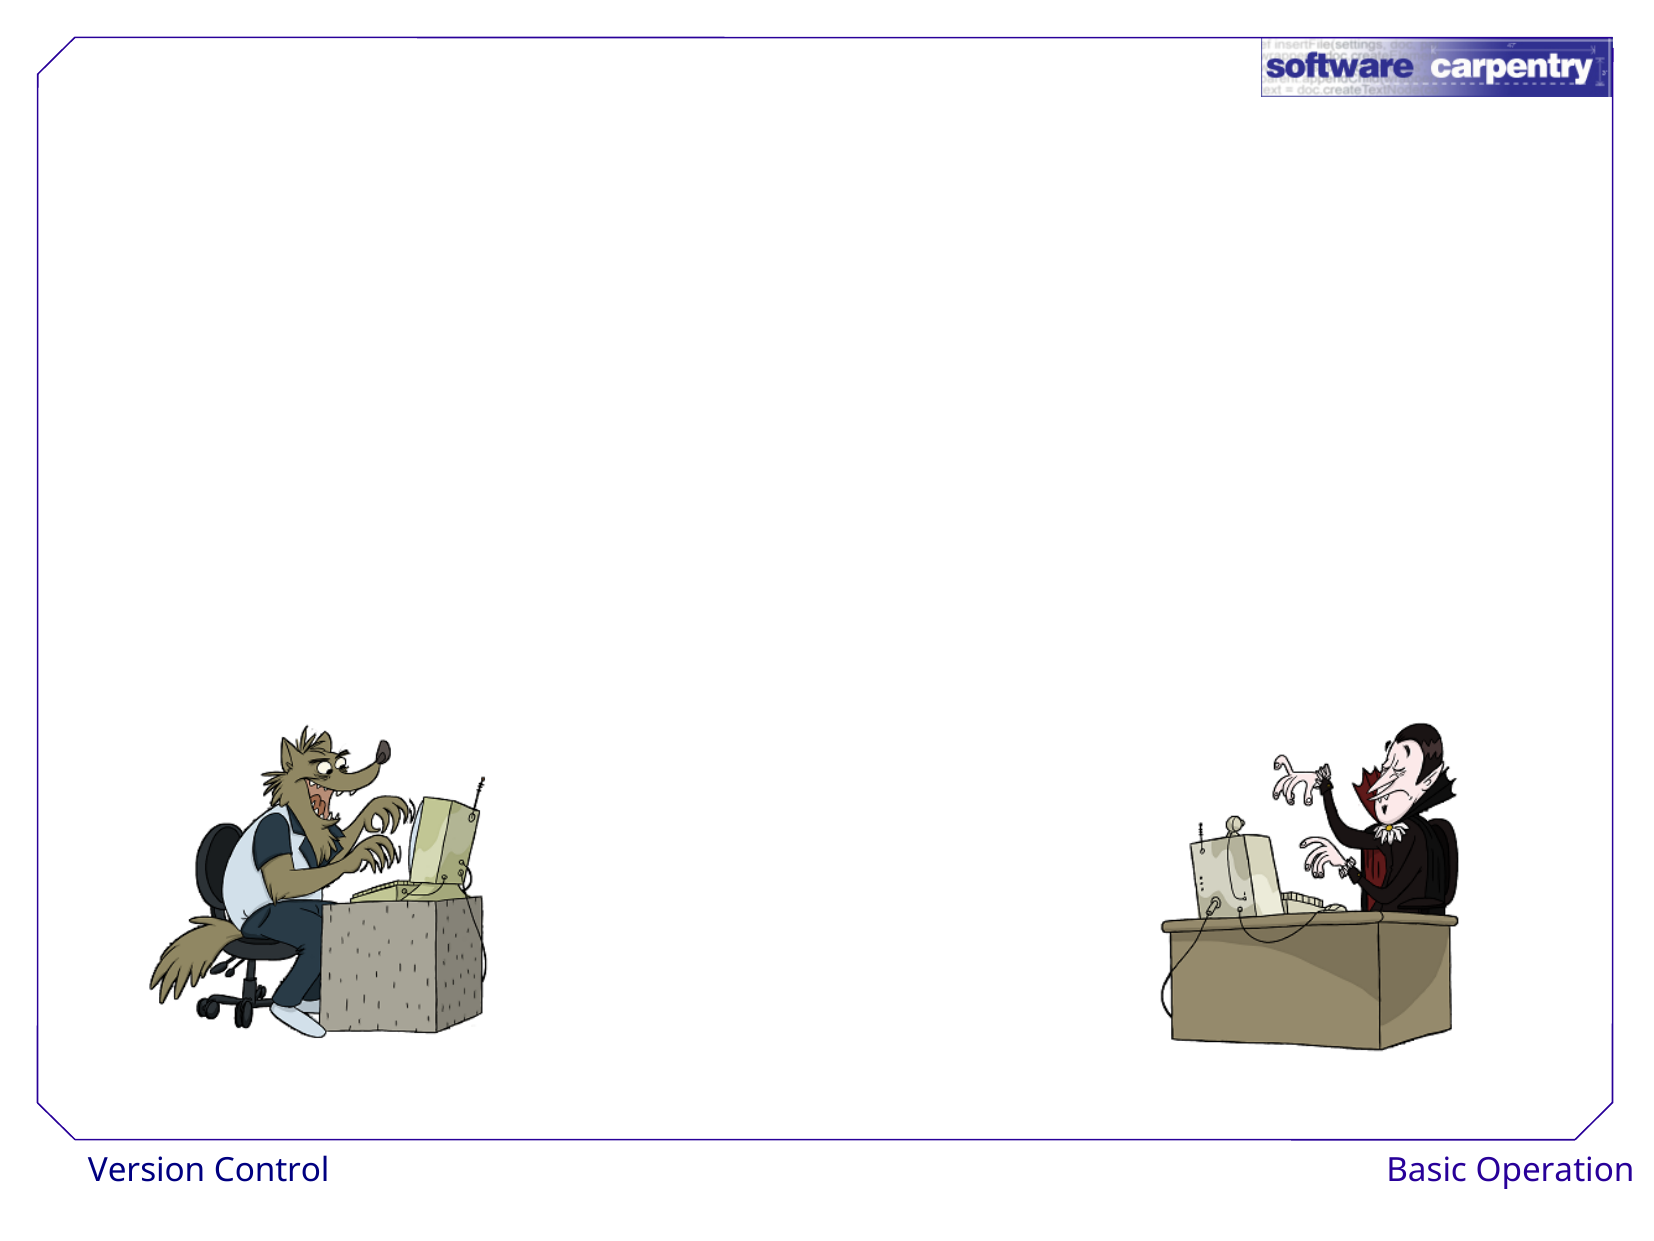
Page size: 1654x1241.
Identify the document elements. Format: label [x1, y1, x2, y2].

picture [137, 705, 516, 1069]
picture [1148, 695, 1474, 1067]
picture [1261, 39, 1613, 97]
